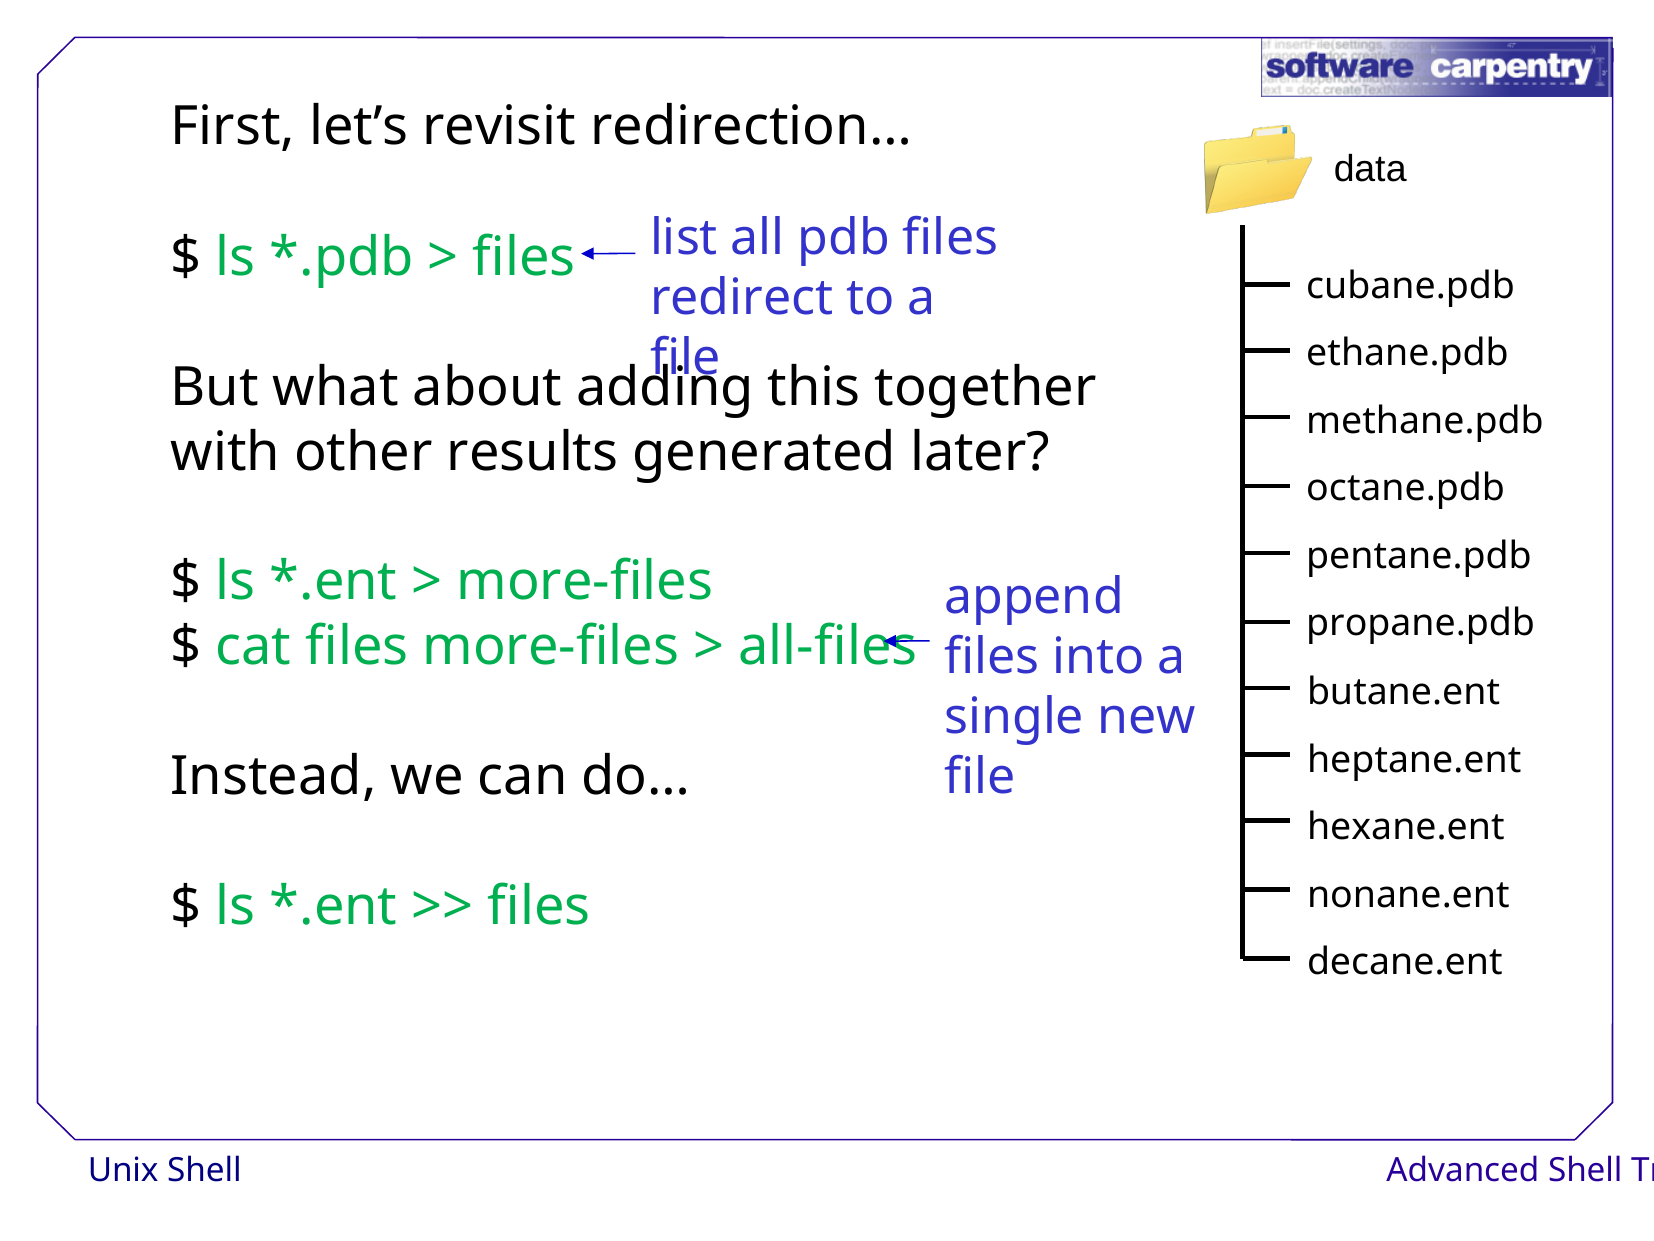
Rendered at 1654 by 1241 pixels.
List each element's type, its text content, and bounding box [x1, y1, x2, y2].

text_box append files into a single new file [929, 555, 1234, 727]
text_box list all pdb files redirect to a file [635, 196, 1026, 339]
picture [1261, 39, 1613, 97]
text_box First, let’s revisit redirection… $ ls *.pdb > files But what about adding this together with other results generated later? $ ls *.ent > more-files $ cat files more-files > all-files Instead, we can do… $ ls *.ent >> files [155, 83, 1224, 944]
text_box cubane.pdb ethane.pdb methane.pdb octane.pdb pentane.pdb propane.pdb [1291, 230, 1559, 652]
text_box butane.ent heptane.ent hexane.ent nonane.ent decane.ent [1292, 637, 1537, 991]
text_box data [1318, 139, 1422, 198]
picture [1200, 111, 1316, 227]
